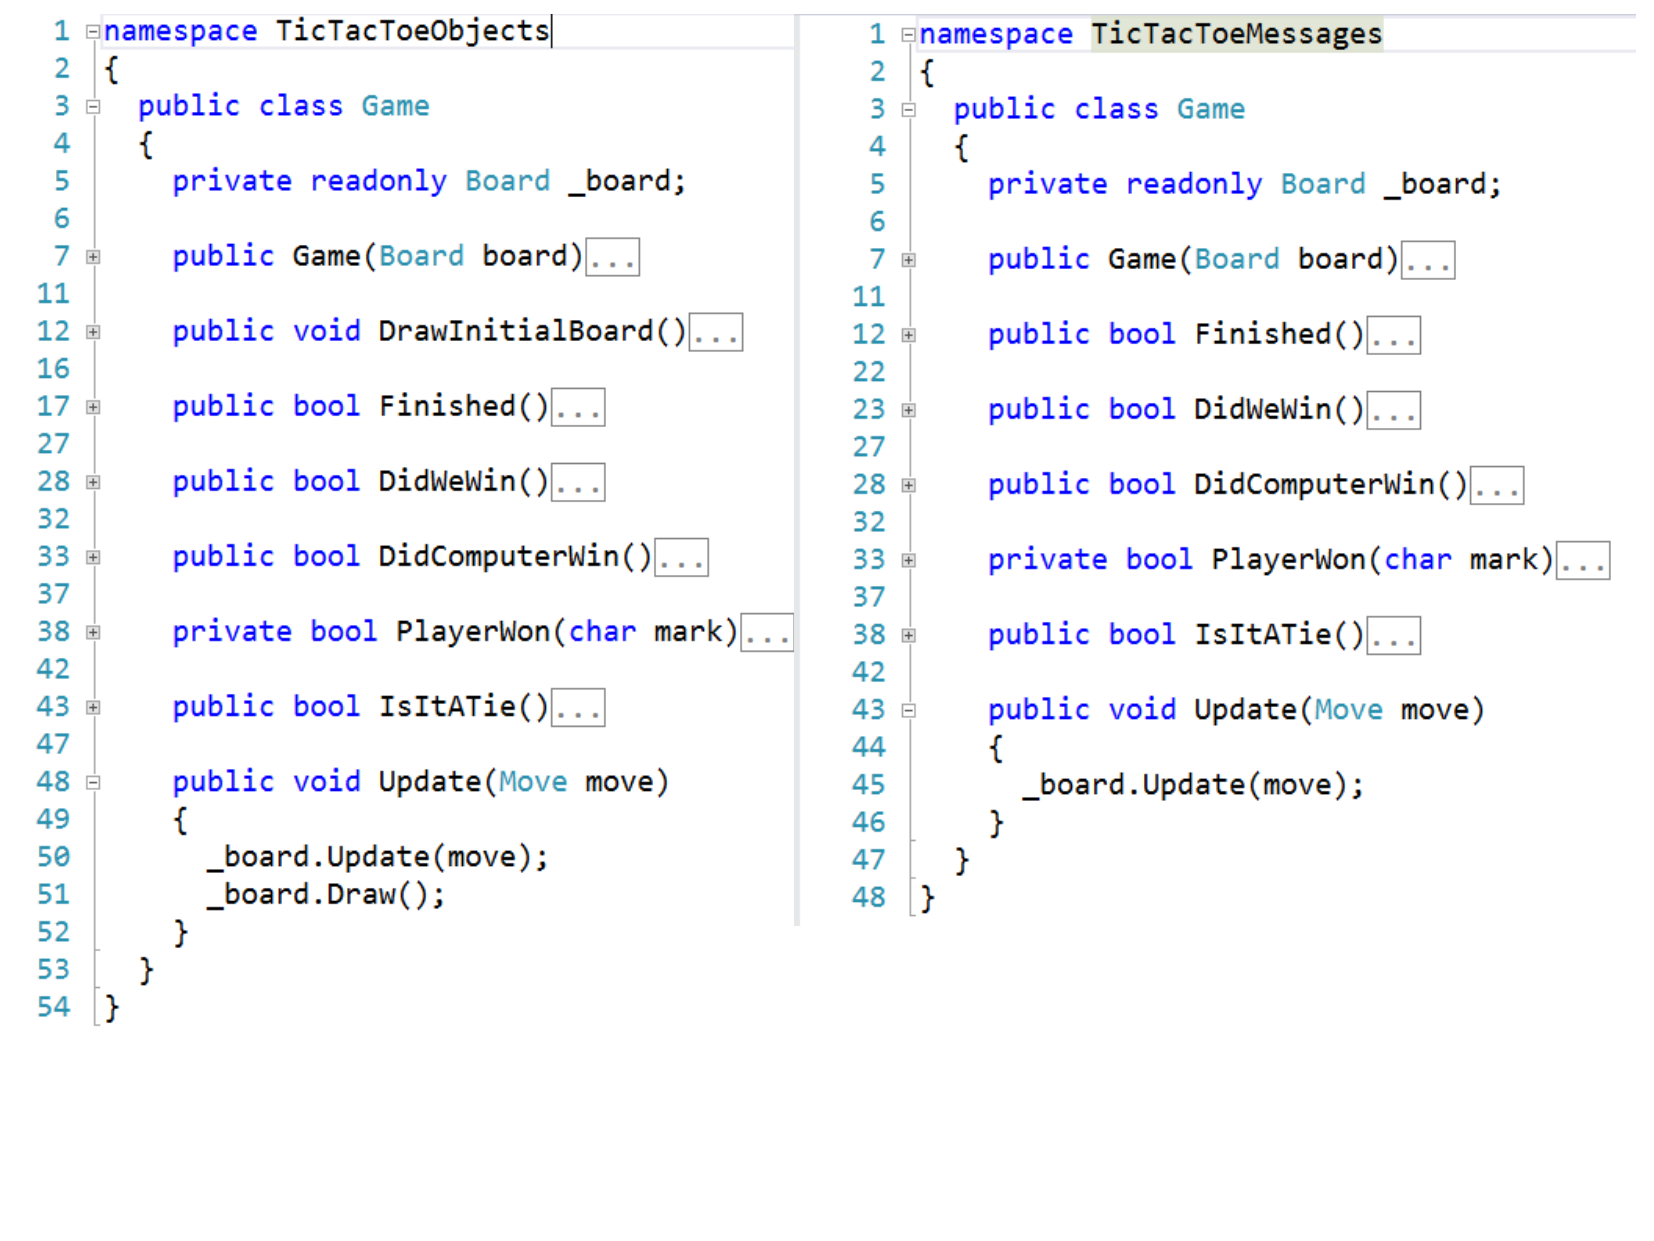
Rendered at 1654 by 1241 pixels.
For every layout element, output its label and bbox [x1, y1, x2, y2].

picture [5, 14, 1636, 1034]
